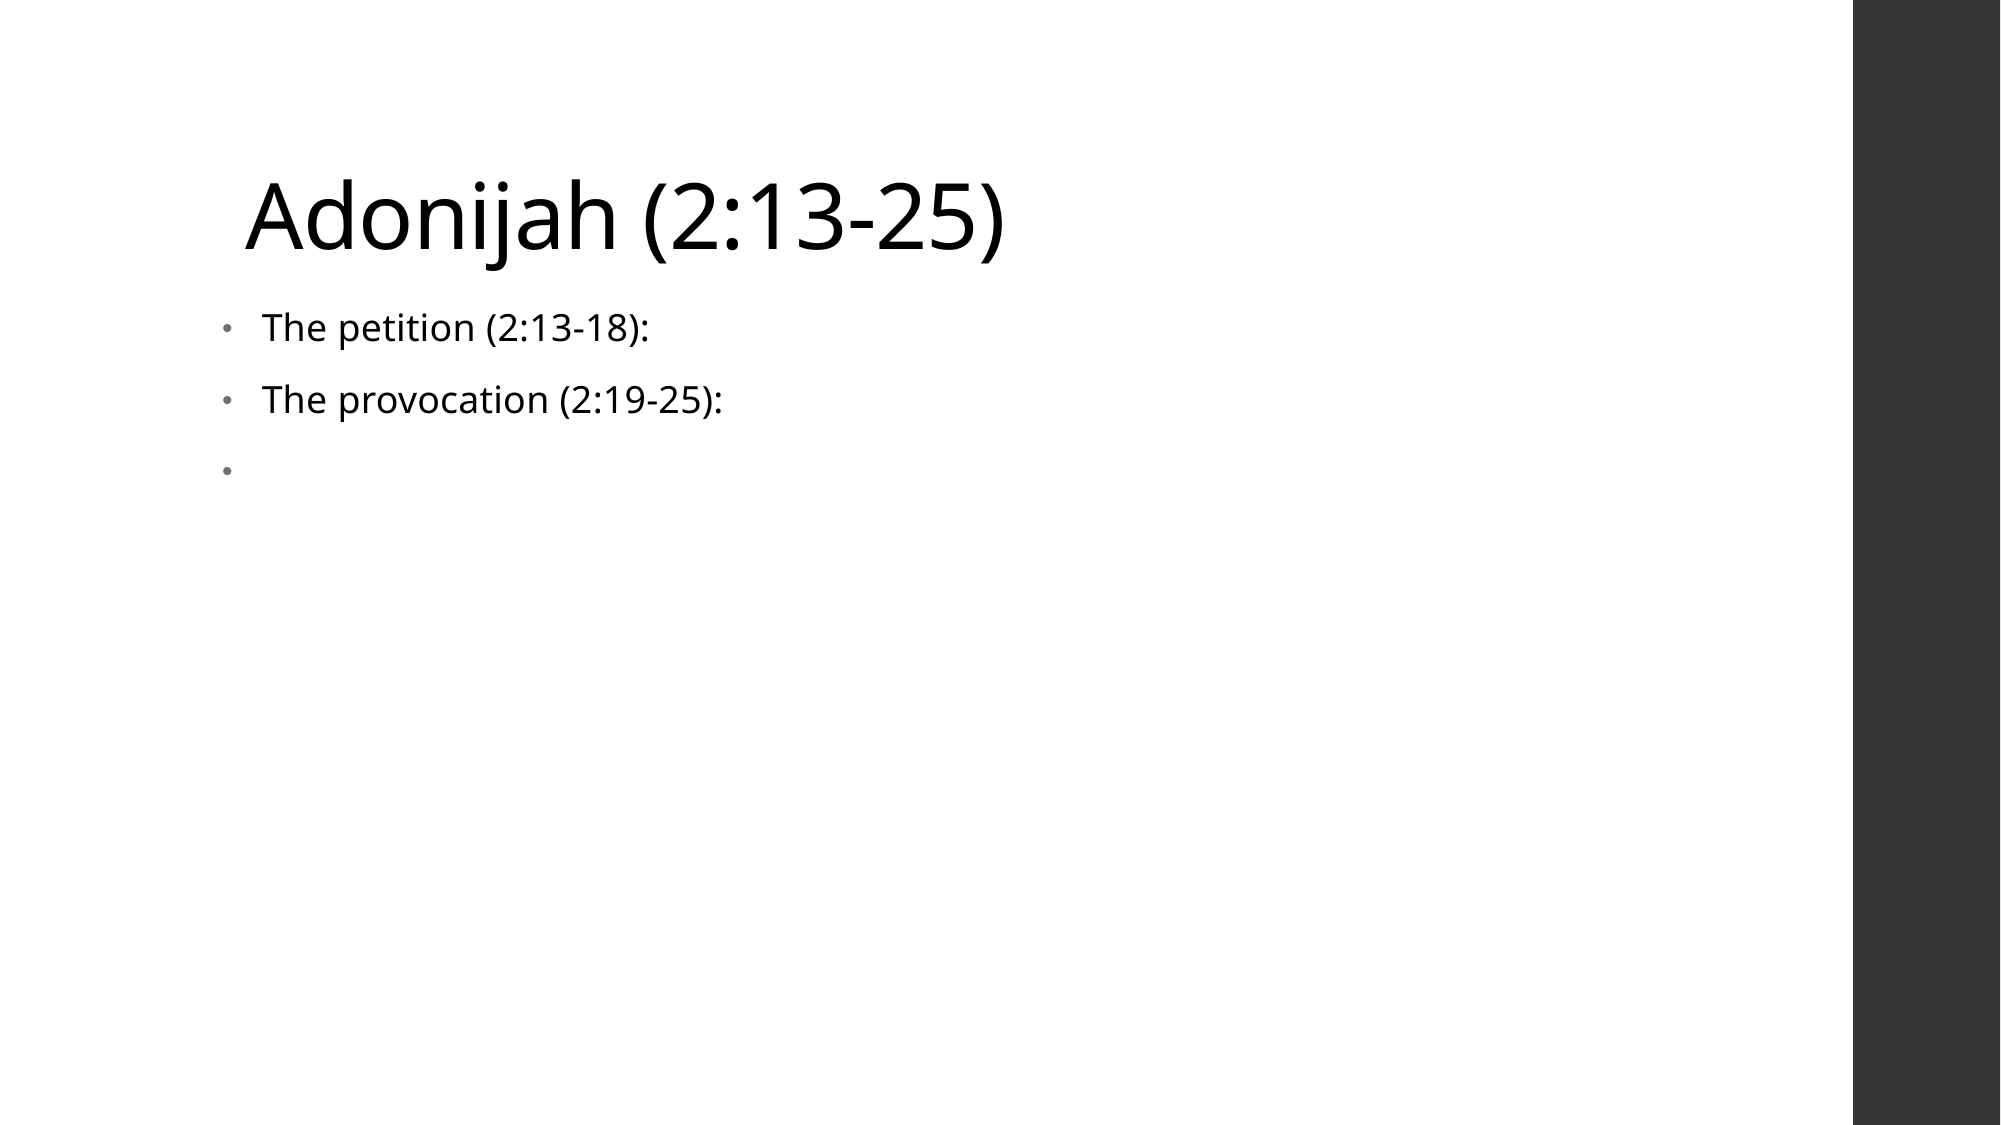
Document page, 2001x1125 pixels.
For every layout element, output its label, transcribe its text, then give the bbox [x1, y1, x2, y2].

title Adonijah (2:13-25) [206, 60, 1797, 278]
list The petition (2:13-18): The provocation (2:19-25): [206, 299, 1617, 1014]
